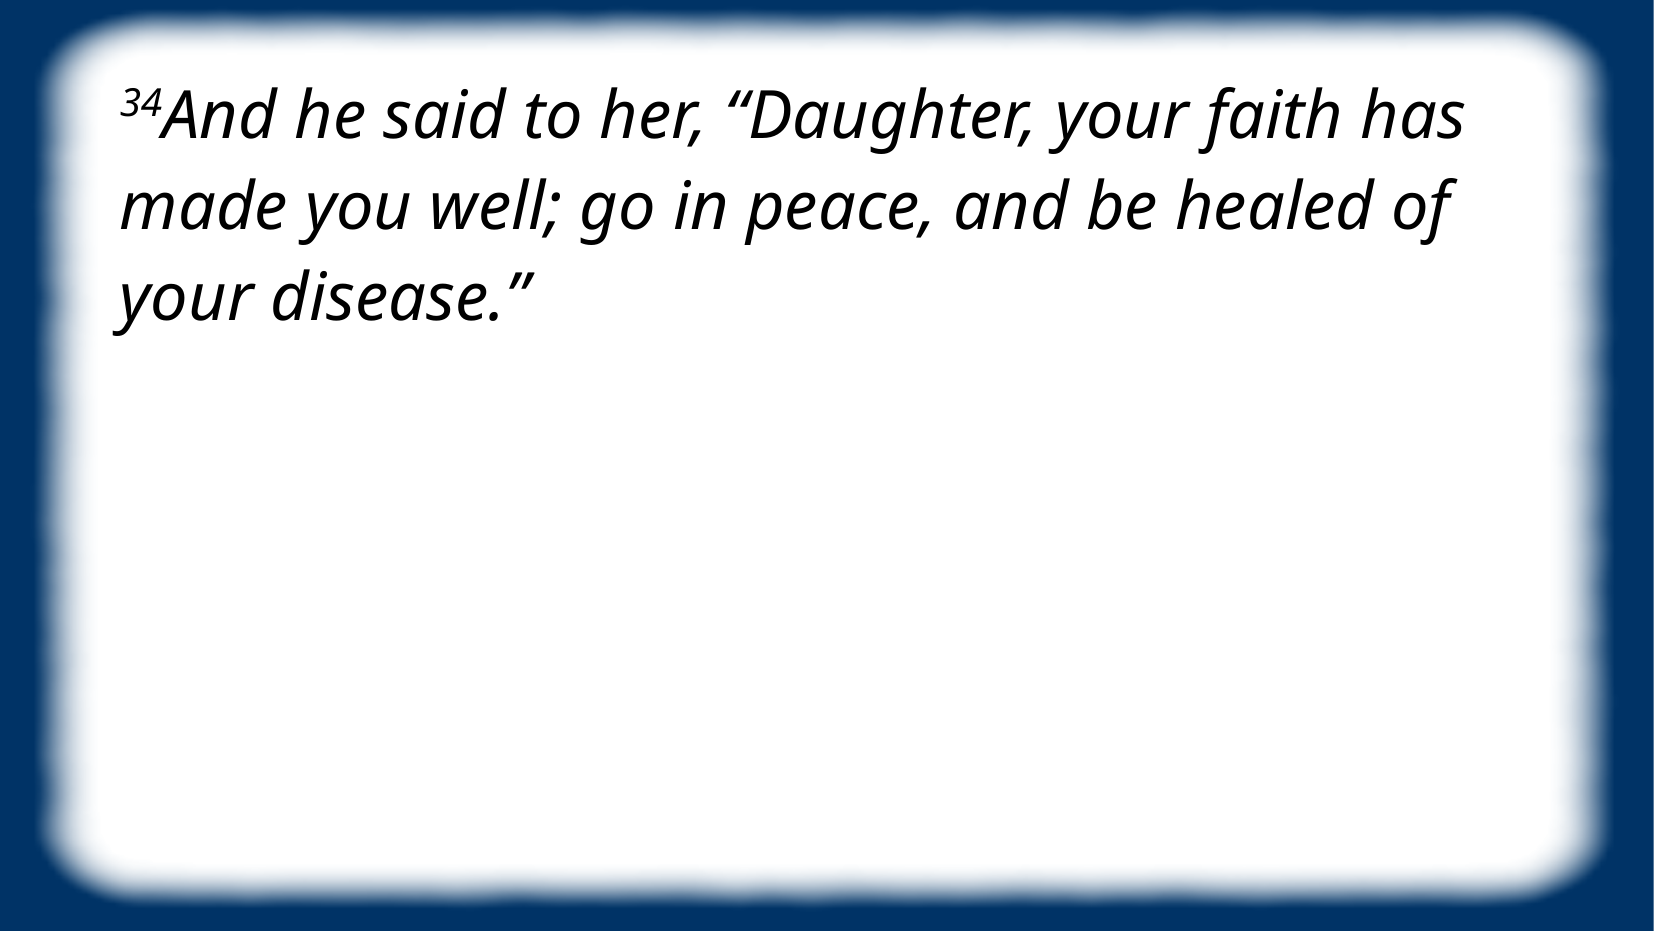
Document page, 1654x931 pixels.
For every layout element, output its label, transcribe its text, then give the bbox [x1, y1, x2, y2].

picture [0, 0, 1654, 931]
text_box 34And he said to her, “Daughter, your faith has made you well; go in peace, and be healed of your disease.” [105, 60, 1546, 342]
